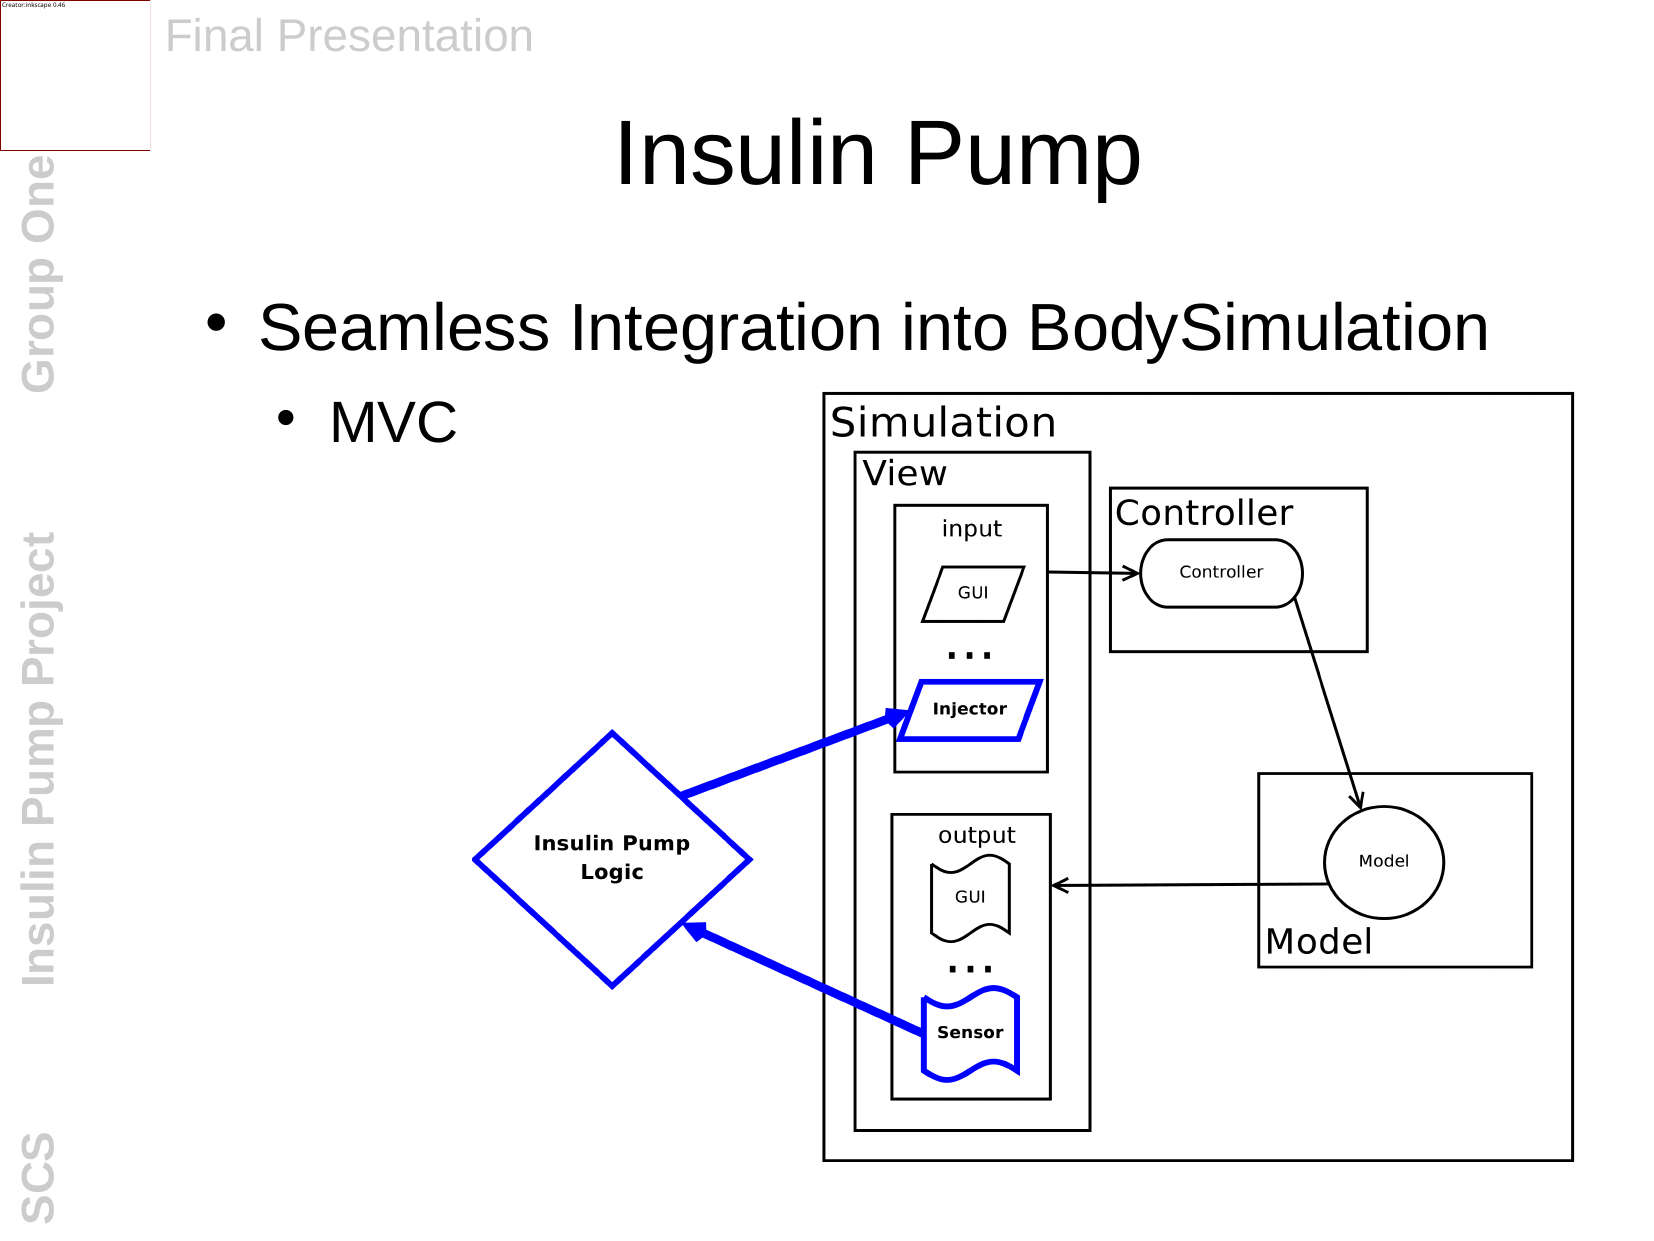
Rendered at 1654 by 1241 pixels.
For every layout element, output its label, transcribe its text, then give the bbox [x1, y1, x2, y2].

picture [472, 391, 1576, 1163]
list Seamless Integration into BodySimulation MVC [187, 290, 1571, 1094]
title Insulin Pump [187, 56, 1571, 249]
